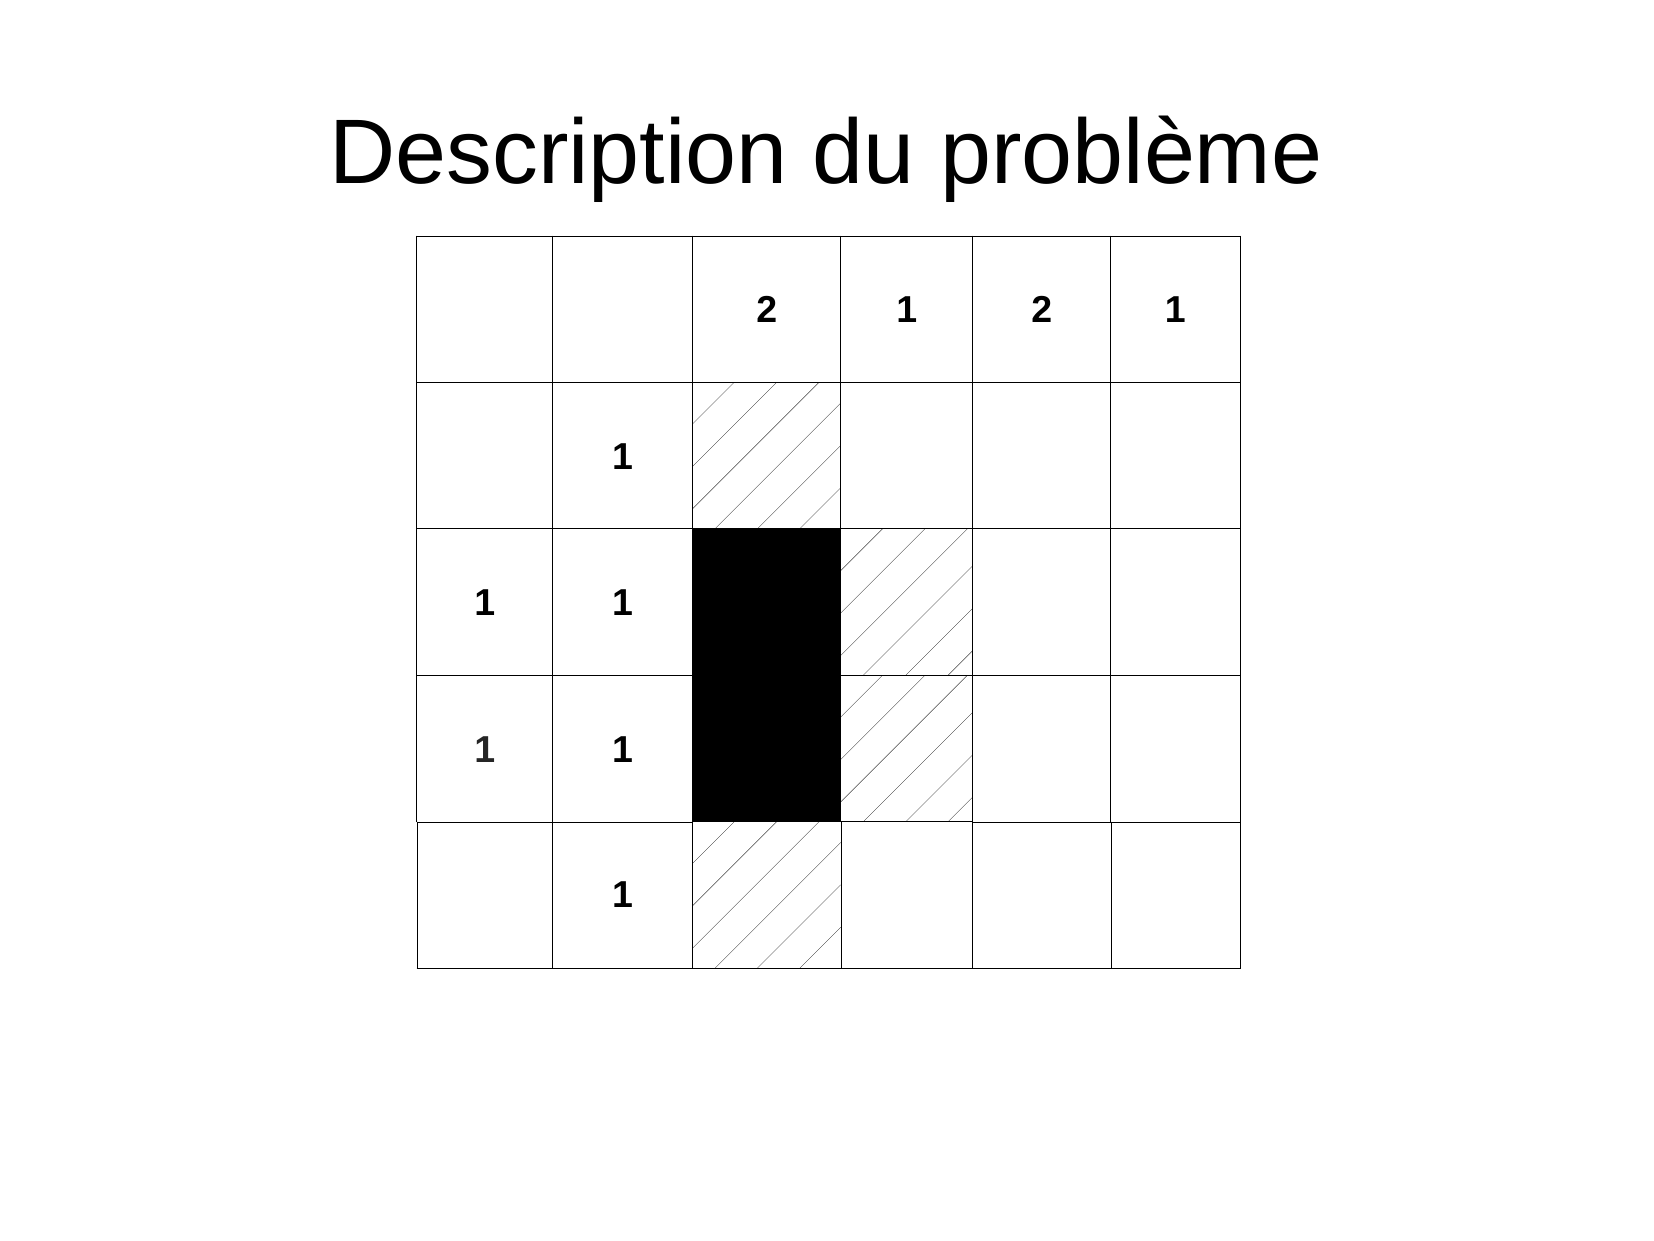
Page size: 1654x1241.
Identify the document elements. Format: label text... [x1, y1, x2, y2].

table_cell 1 [553, 676, 692, 822]
table_cell [693, 676, 840, 821]
table_cell [842, 822, 972, 968]
title Description du problème [82, 49, 1571, 257]
table_header 1 [841, 237, 972, 382]
table_cell [693, 529, 840, 675]
table_cell 1 [417, 676, 552, 822]
table_cell 1 [417, 529, 552, 675]
table_cell 1 [553, 823, 692, 968]
table_cell [693, 383, 840, 528]
table_cell [973, 676, 1110, 822]
table_cell [1111, 529, 1240, 675]
table_cell [841, 383, 972, 528]
table_cell 1 [553, 383, 692, 528]
table_header [417, 237, 552, 382]
table_cell [1111, 383, 1240, 528]
table_header [553, 237, 692, 382]
table_cell [1112, 823, 1240, 968]
table_header 1 [1111, 237, 1240, 382]
table_cell [973, 823, 1111, 968]
table_cell [418, 823, 552, 968]
table_cell [417, 383, 552, 528]
table_cell [841, 676, 972, 821]
table_header 2 [973, 237, 1110, 382]
table_cell [841, 529, 972, 675]
table_cell [1111, 676, 1240, 822]
table_cell [973, 383, 1110, 528]
table_cell [693, 822, 841, 968]
table_cell 1 [553, 529, 692, 675]
table_cell [973, 529, 1110, 675]
table_header 2 [693, 237, 840, 382]
